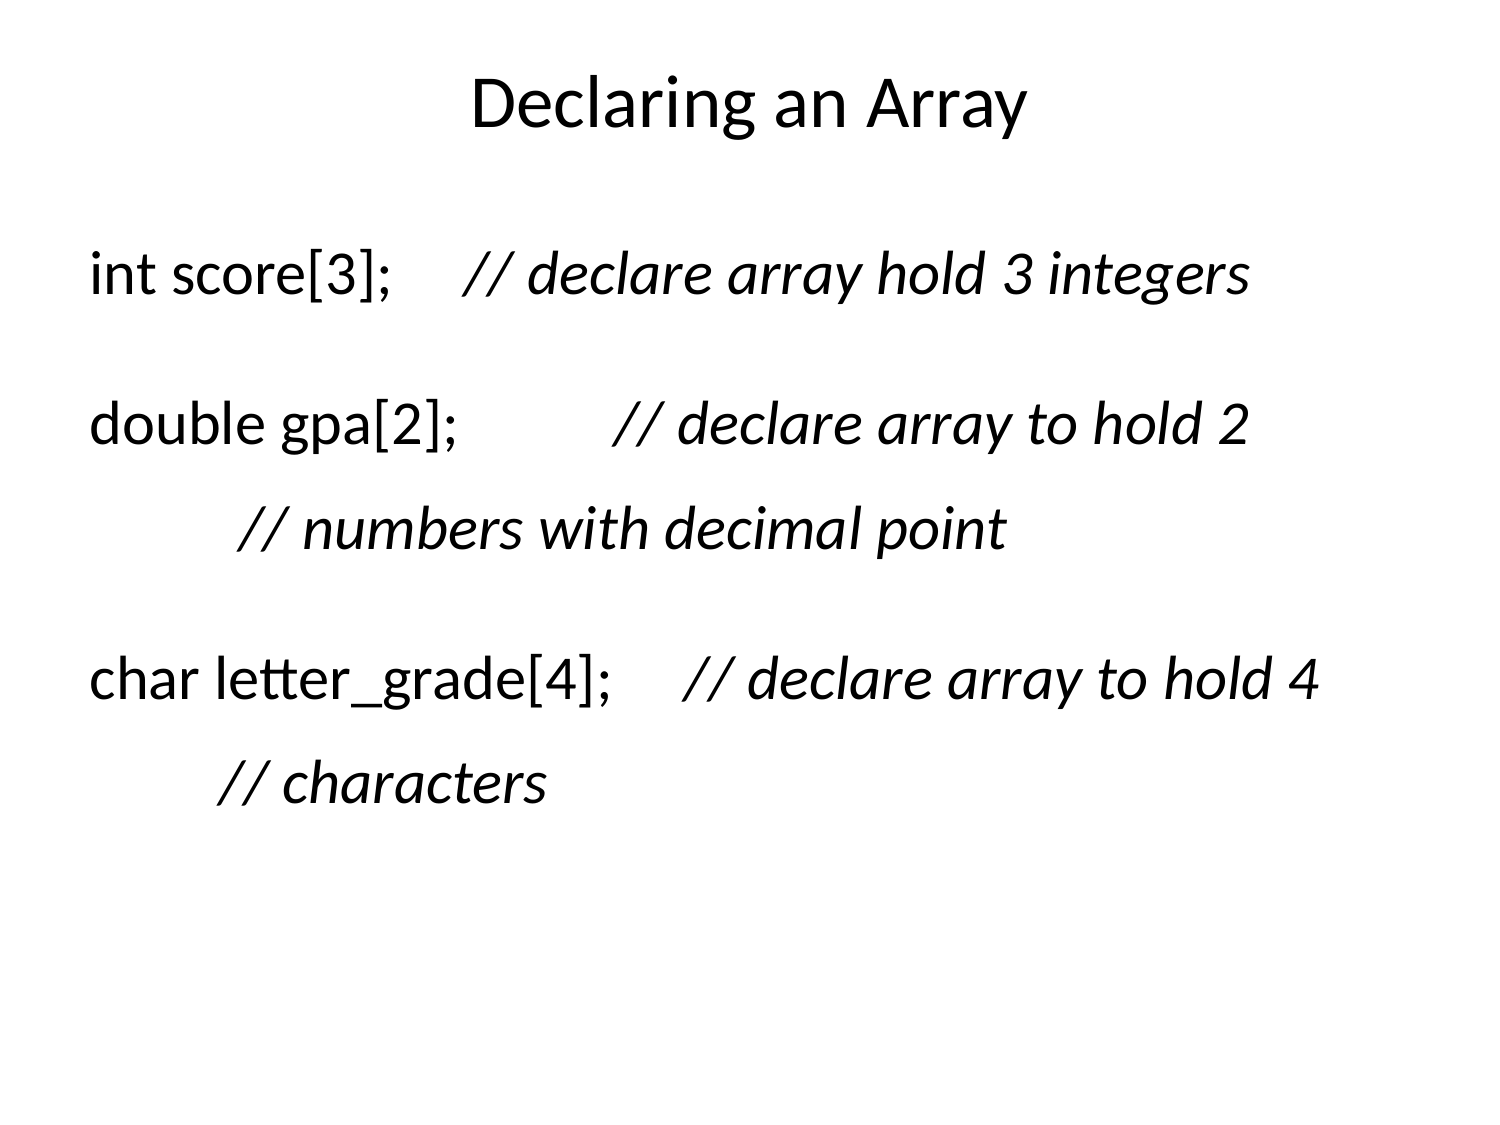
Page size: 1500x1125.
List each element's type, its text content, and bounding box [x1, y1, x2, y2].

title Declaring an Array [75, 45, 1425, 224]
list int score[3]; // declare array hold 3 integers double gpa[2]; // declare array to hold 2 // numbers with decimal point char letter_grade[4]; // declare array to hold 4 // characters [75, 224, 1425, 968]
